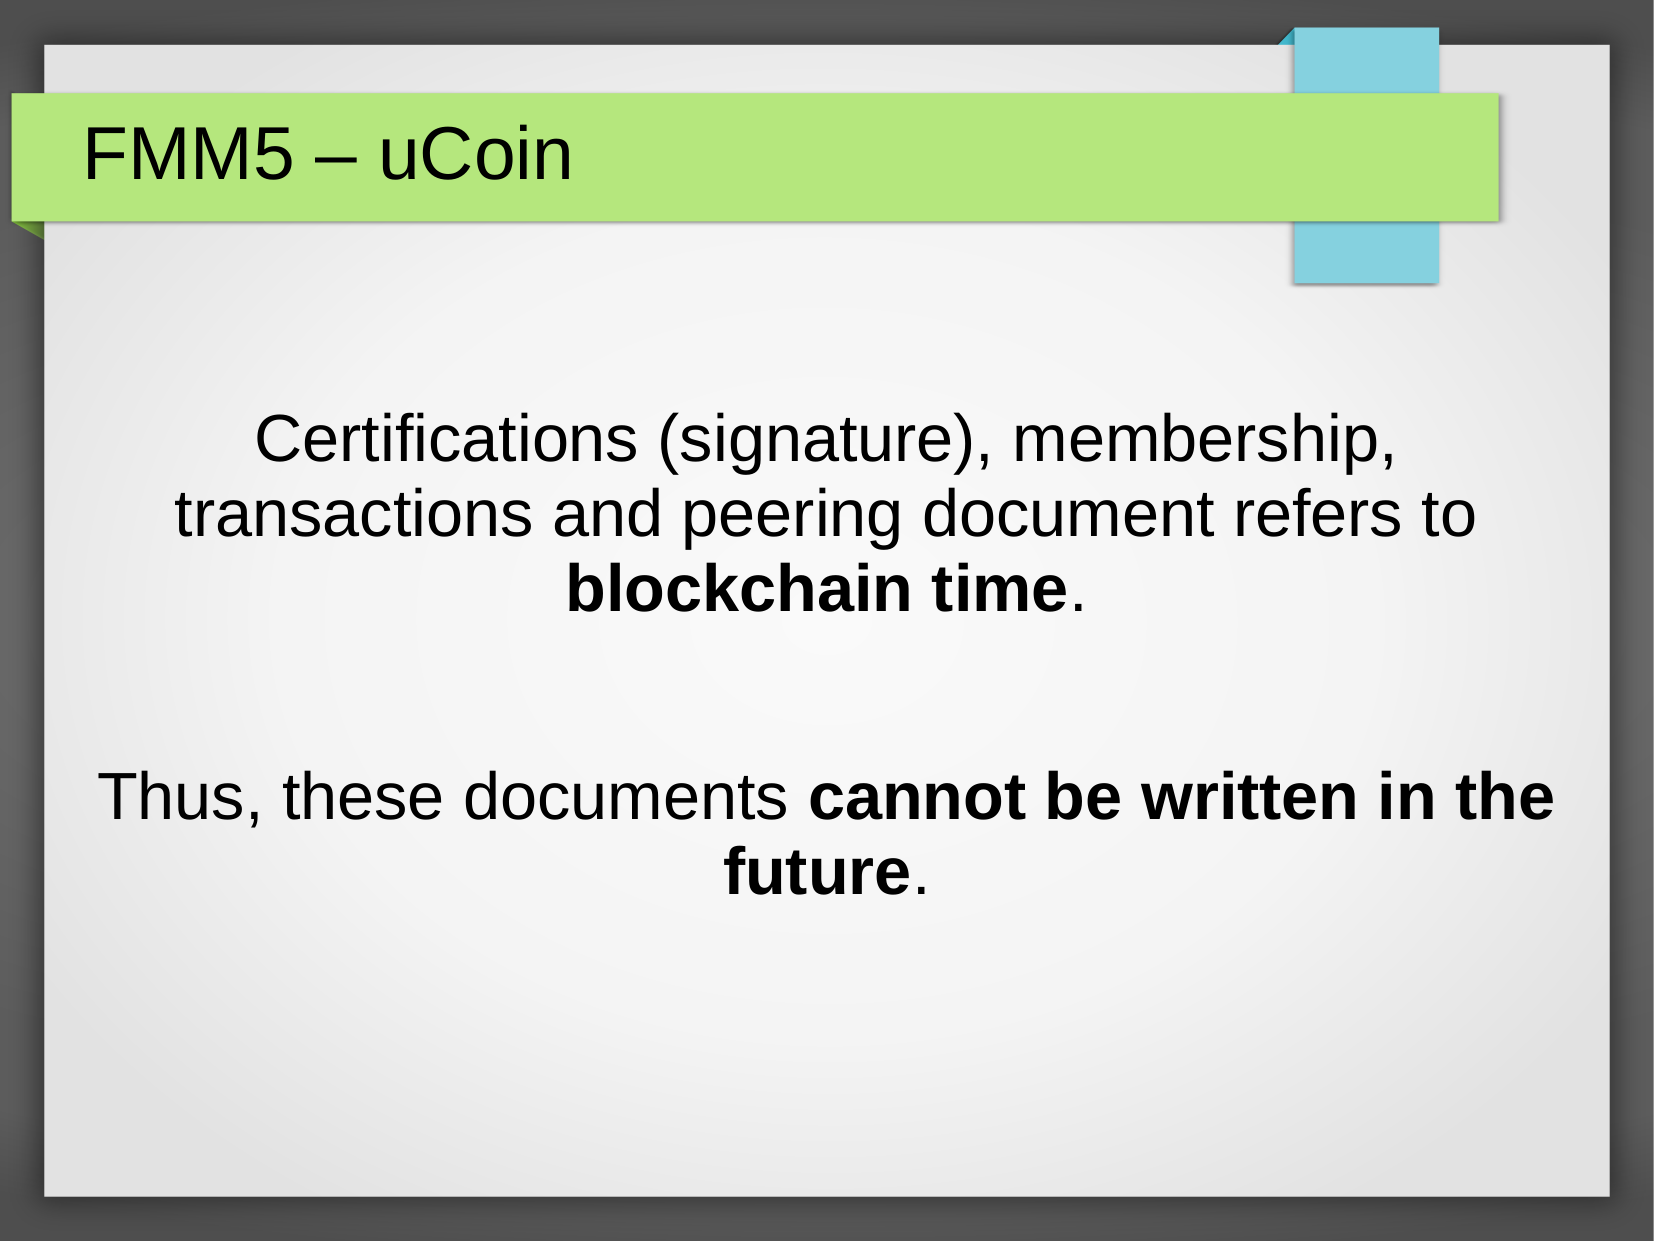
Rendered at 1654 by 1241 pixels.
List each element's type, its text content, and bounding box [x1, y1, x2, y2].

title FMM5 – uCoin [82, 94, 1264, 213]
list Certifications (signature), membership, transactions and peering document refers to blockchain time. Thus, these documents cannot be written in the future. [82, 295, 1571, 1015]
picture [0, 0, 1654, 1241]
